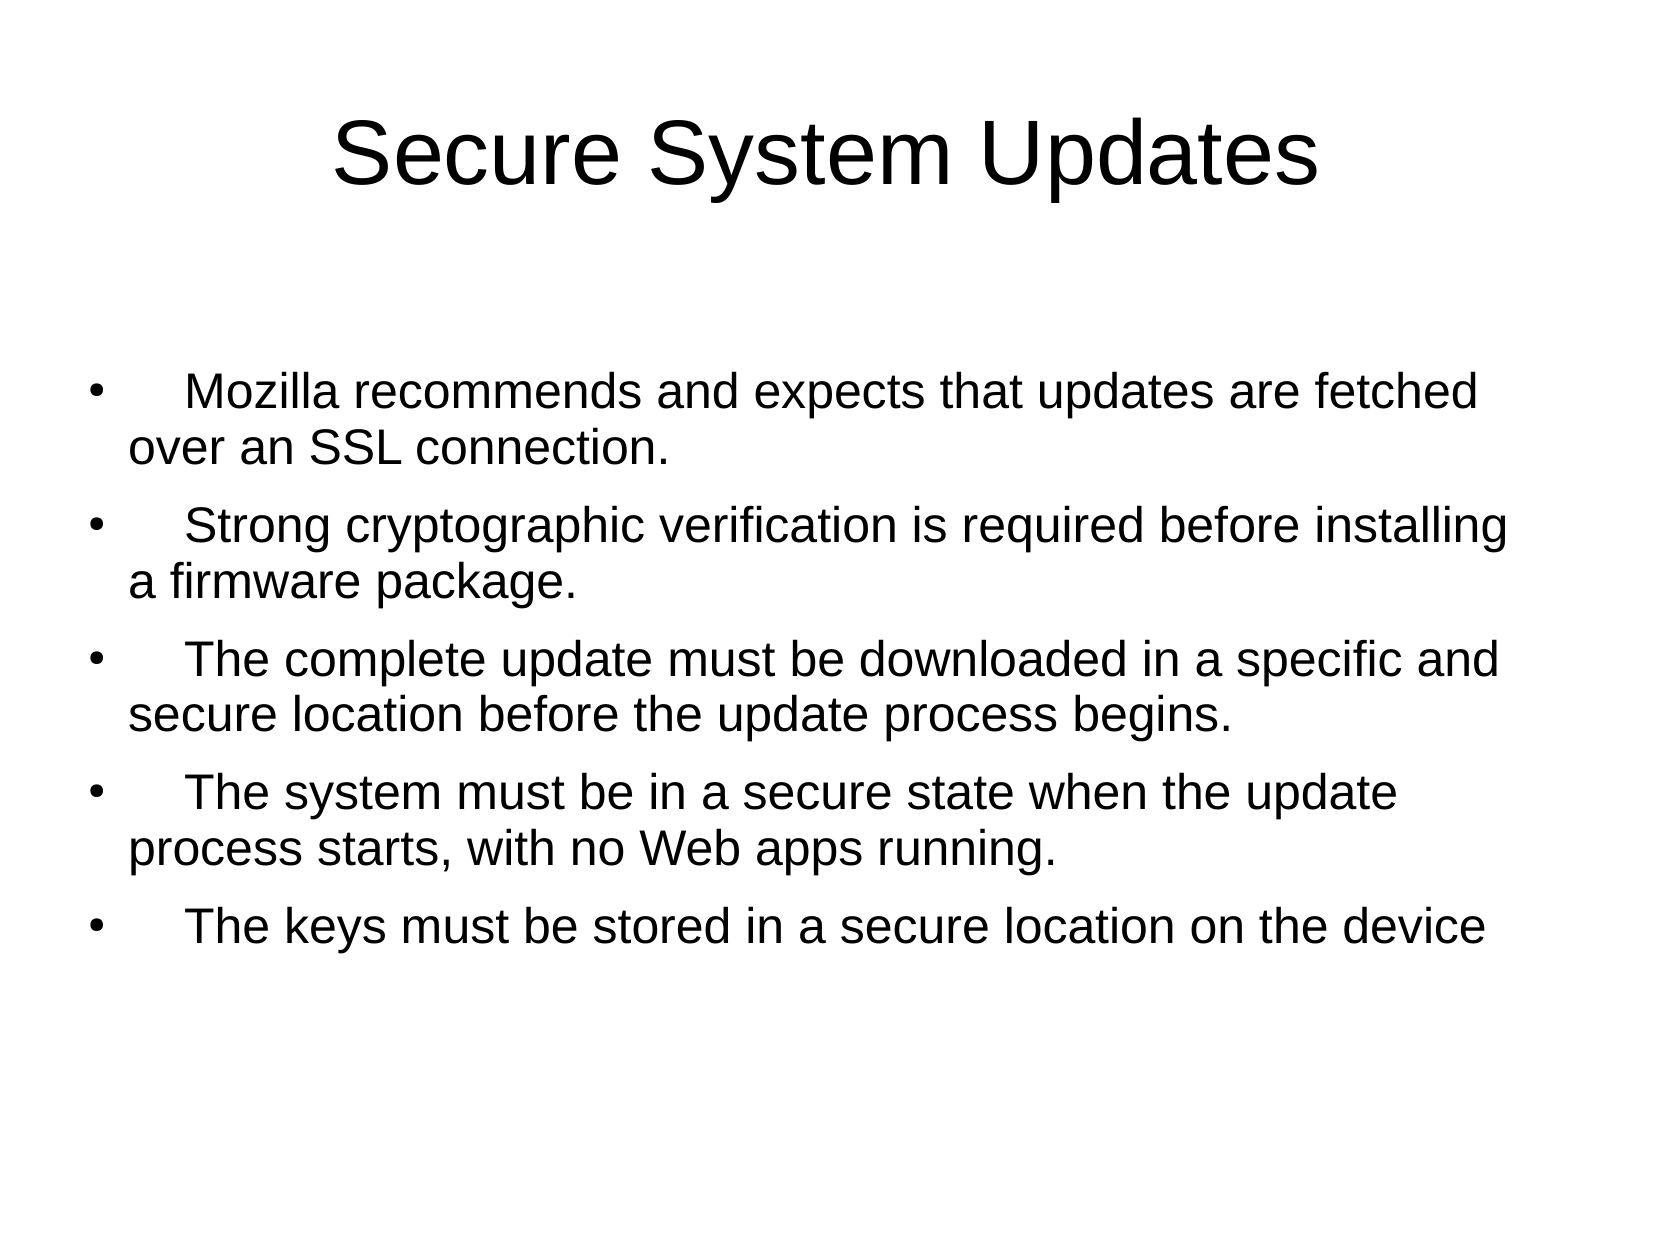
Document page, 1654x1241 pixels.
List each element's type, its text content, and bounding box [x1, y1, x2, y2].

list Mozilla recommends and expects that updates are fetched over an SSL connection. Strong cryptographic verification is required before installing a firmware package. The complete update must be downloaded in a specific and secure location before the update process begins. The system must be in a secure state when the update process starts, with no Web apps running. The keys must be stored in a secure location on the device [74, 285, 1531, 1006]
title Secure System Updates [82, 49, 1571, 257]
